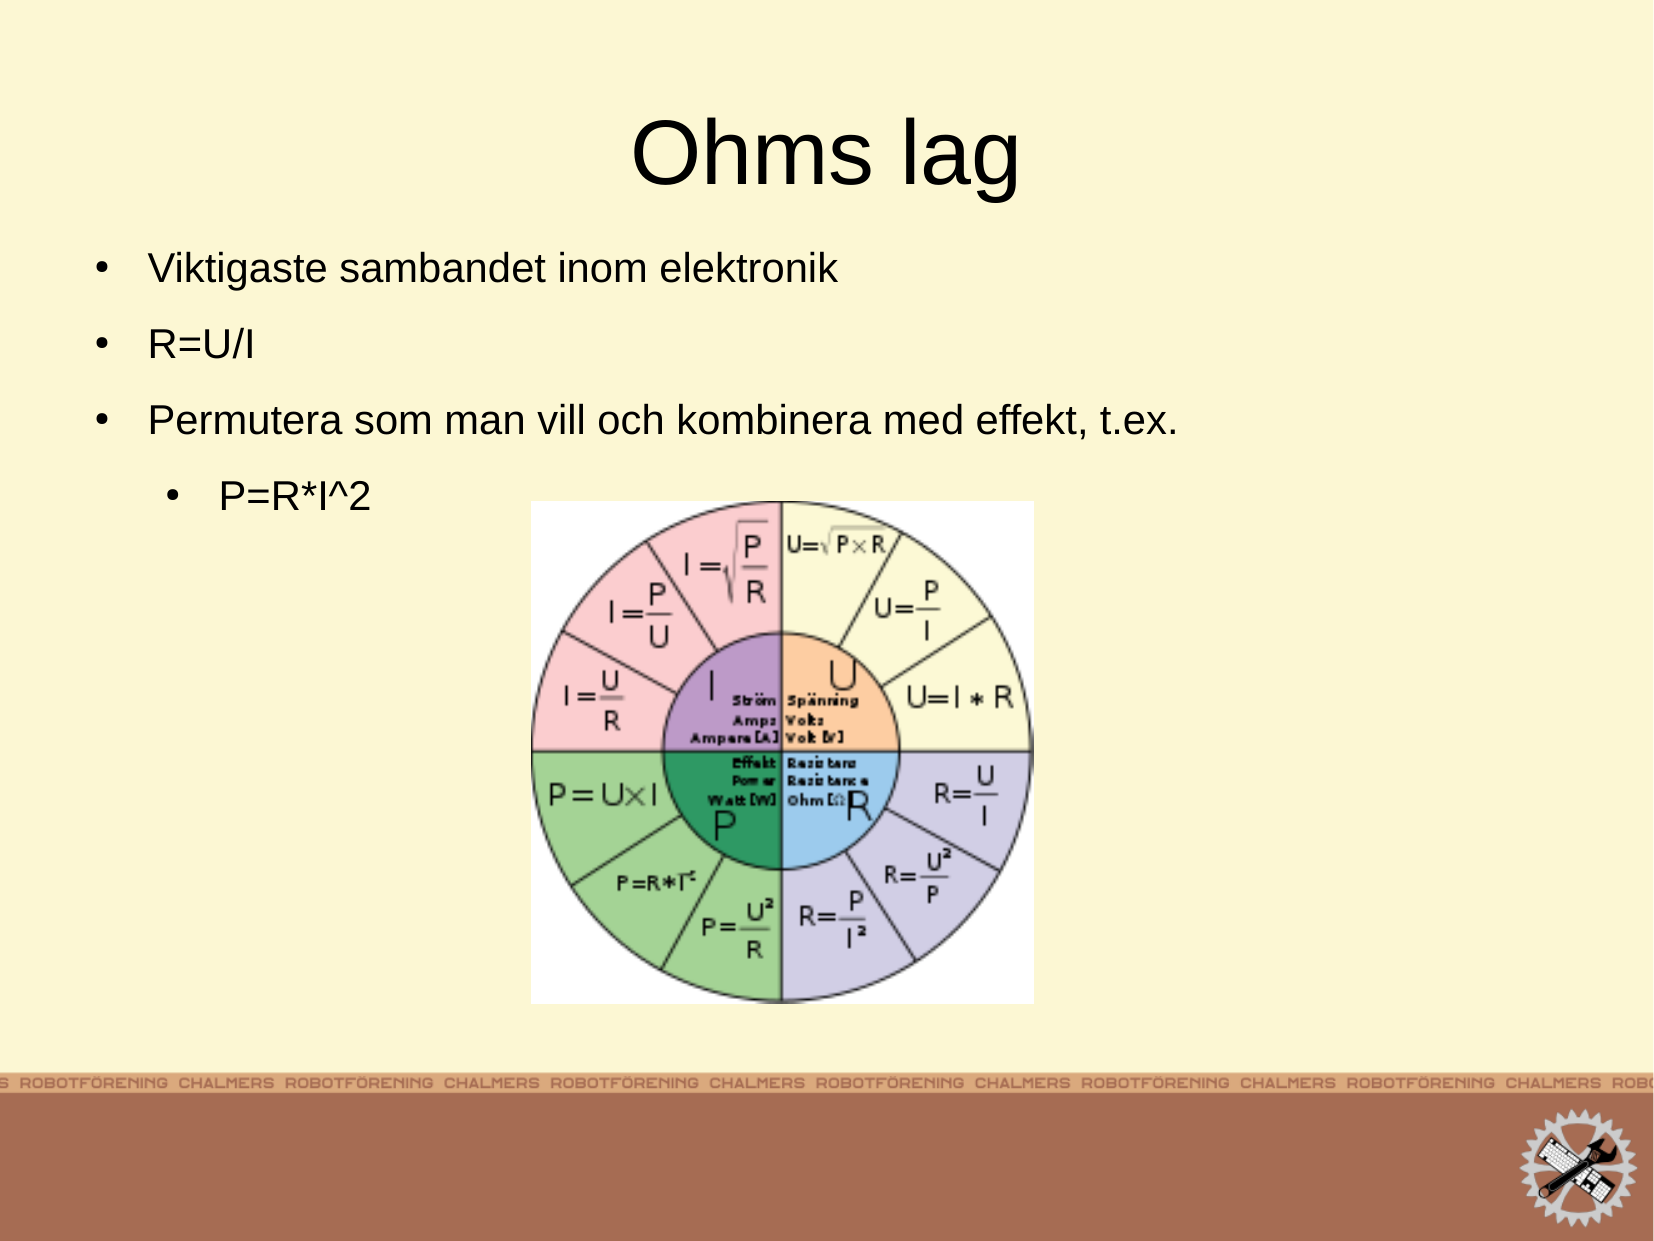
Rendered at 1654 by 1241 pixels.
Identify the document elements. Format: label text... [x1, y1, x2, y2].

list Viktigaste sambandet inom elektronik R=U/I Permutera som man vill och kombinera med effekt, t.ex. P=R*I^2 [76, 244, 1565, 1063]
picture [0, 0, 1654, 1241]
title Ohms lag [82, 49, 1571, 257]
